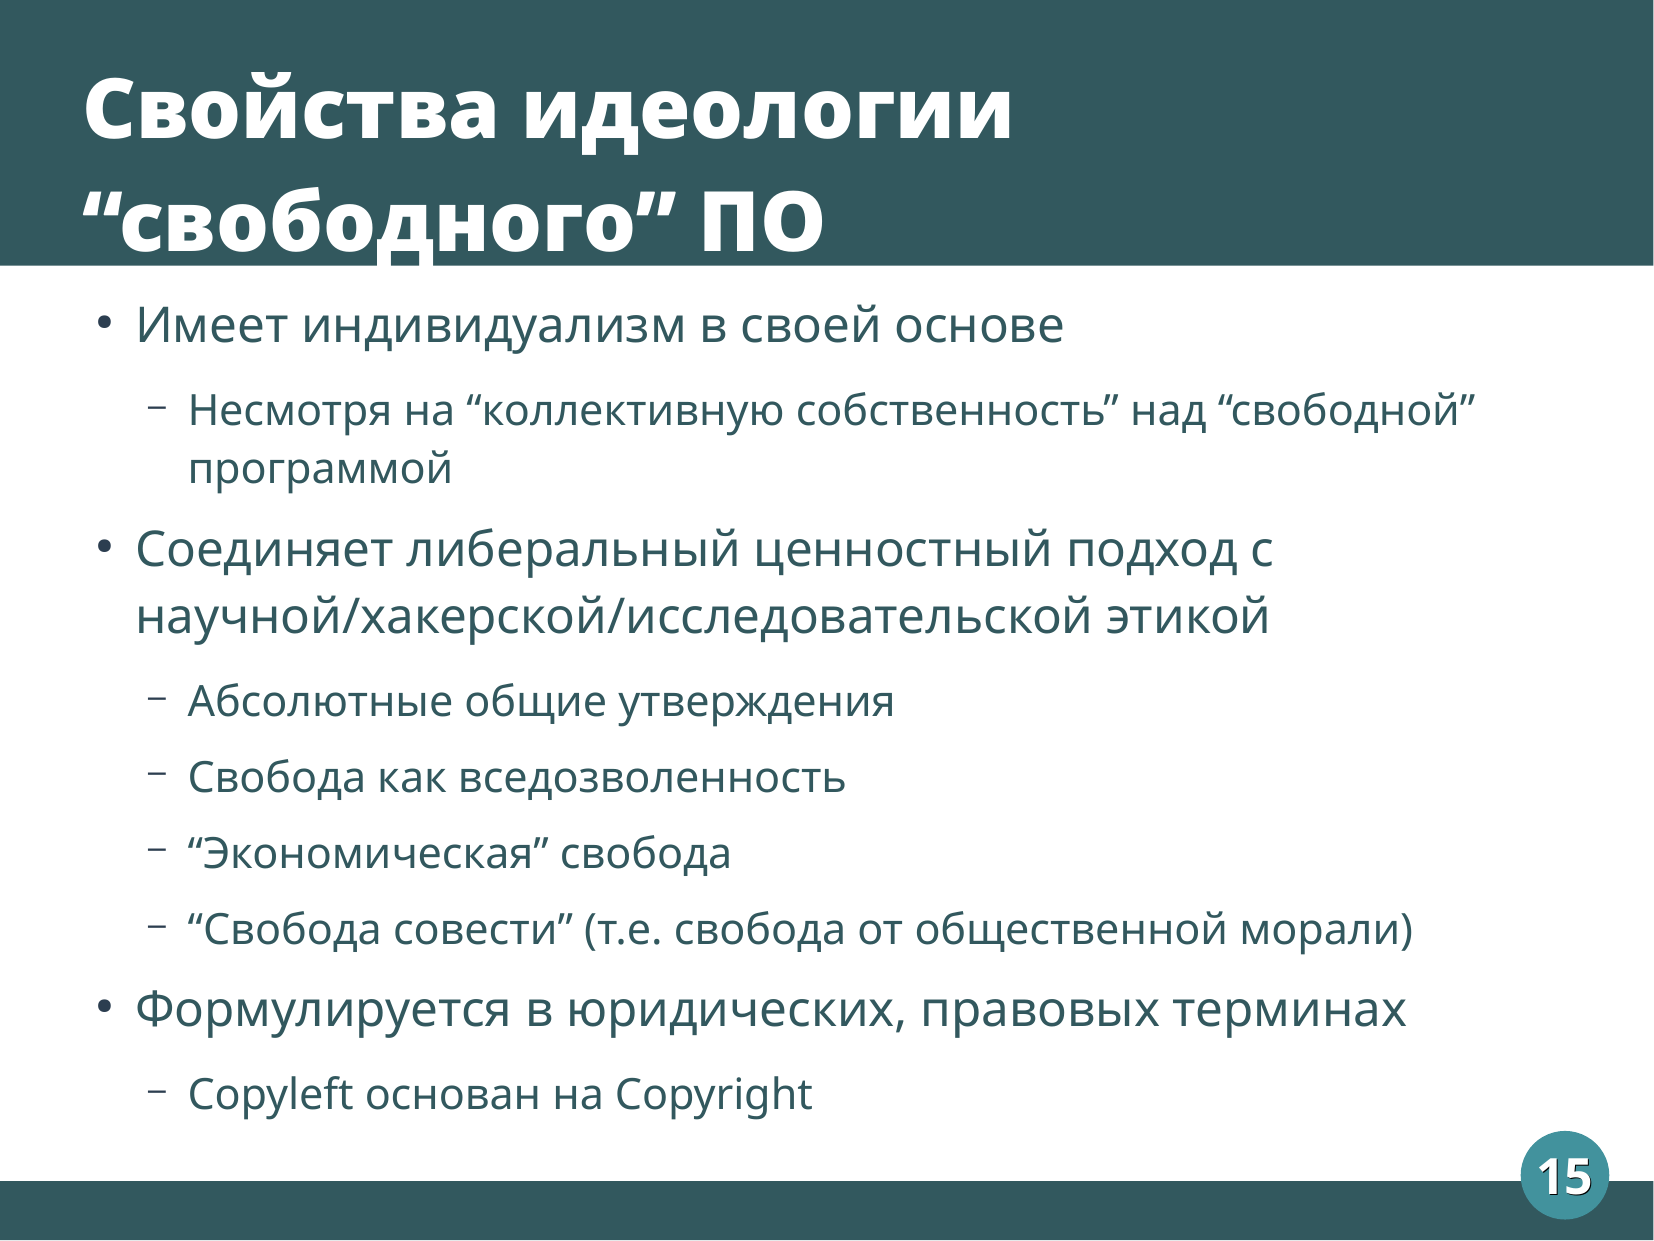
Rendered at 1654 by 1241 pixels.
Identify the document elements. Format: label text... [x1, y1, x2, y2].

title Свойства идеологии “свободного” ПО [82, 49, 1571, 257]
list Имеет индивидуализм в своей основе Несмотря на “коллективную собственность” над “свободной” программой Соединяет либеральный ценностный подход с научной/хакерской/исследовательской этикой Абсолютные общие утверждения Свобода как вседозволенность “Экономическая” свобода “Свобода совести” (т.е. свобода от общественной морали) Формулируется в юридических, правовых терминах Copyleft основан на Copyright [82, 290, 1571, 1126]
